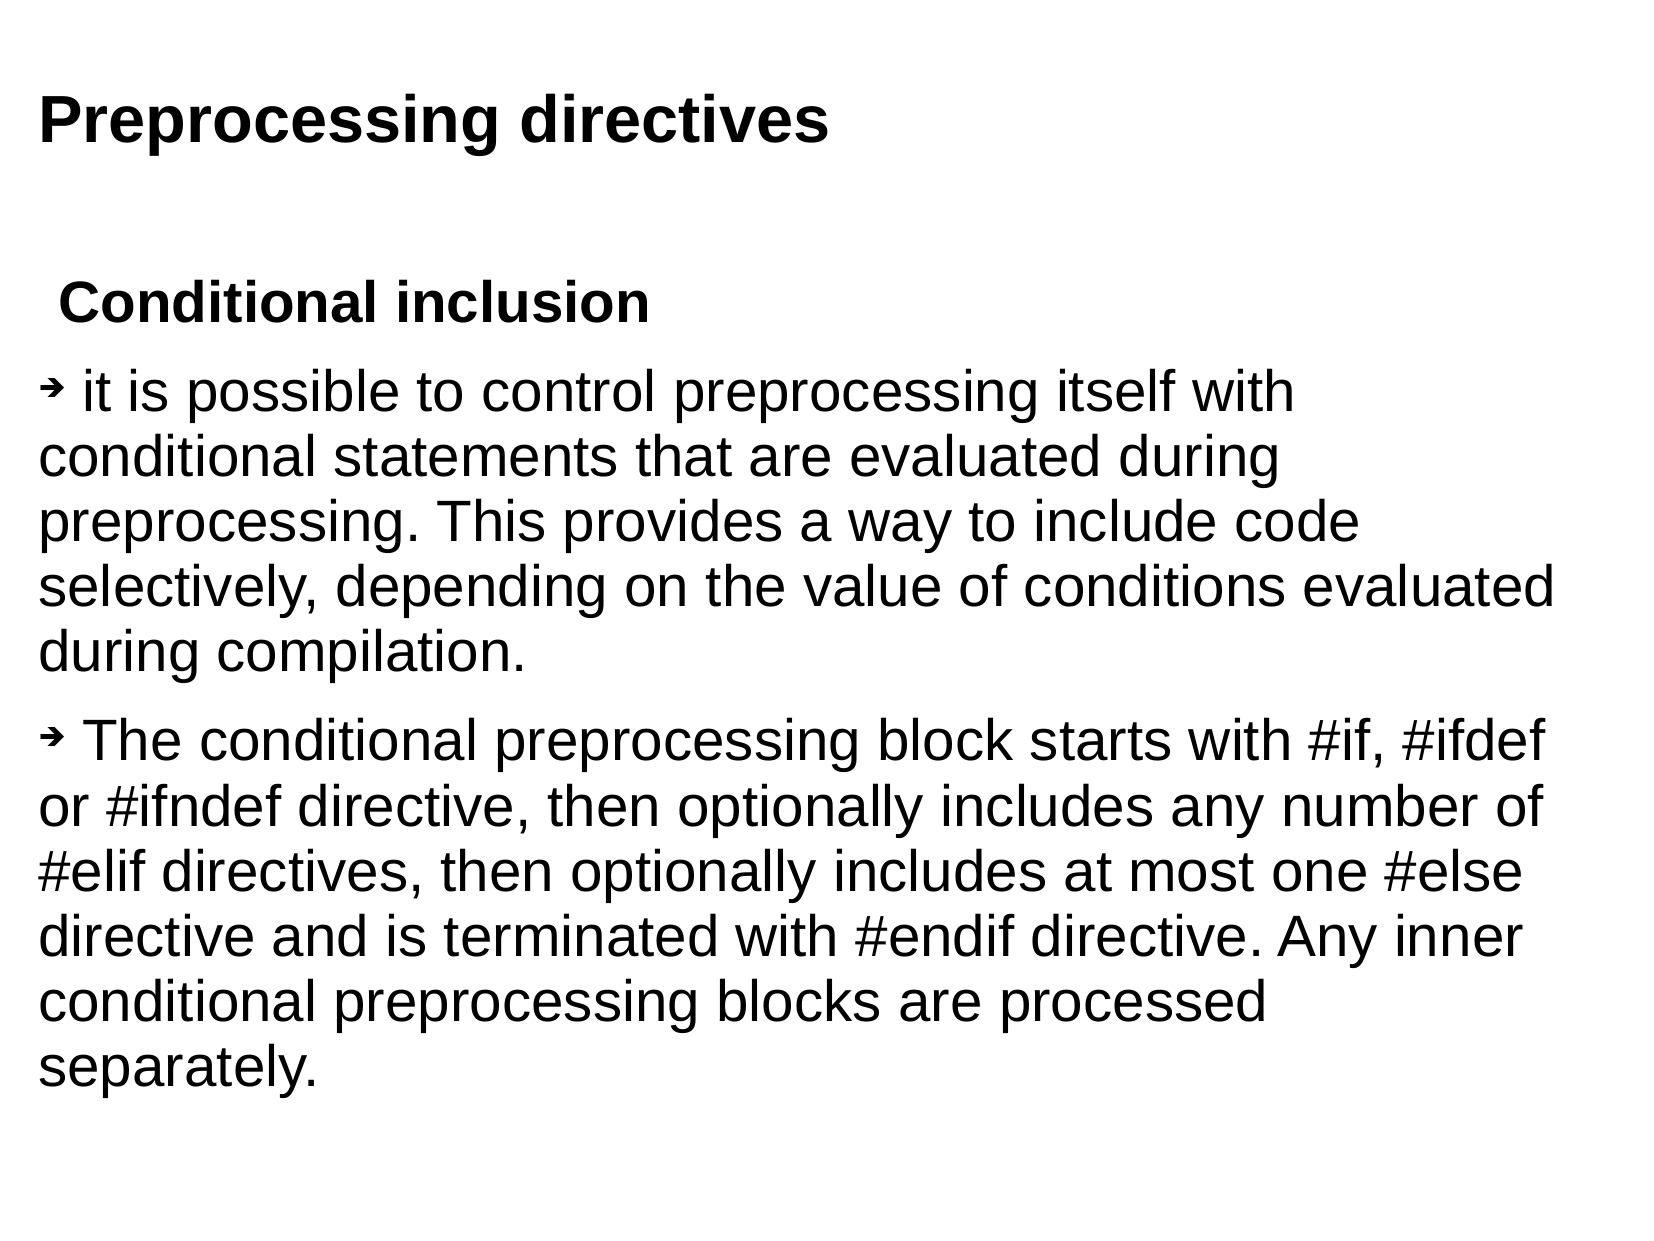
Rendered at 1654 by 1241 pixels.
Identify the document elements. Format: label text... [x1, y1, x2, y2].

text_box Preprocessing directives Conditional inclusion it is possible to control preprocessing itself with conditional statements that are evaluated during preprocessing. This provides a way to include code selectively, depending on the value of conditions evaluated during compilation. The conditional preprocessing block starts with #if, #ifdef or #ifndef directive, then optionally includes any number of #elif directives, then optionally includes at most one #else directive and is terminated with #endif directive. Any inner conditional preprocessing blocks are processed separately. [23, 75, 1576, 1201]
